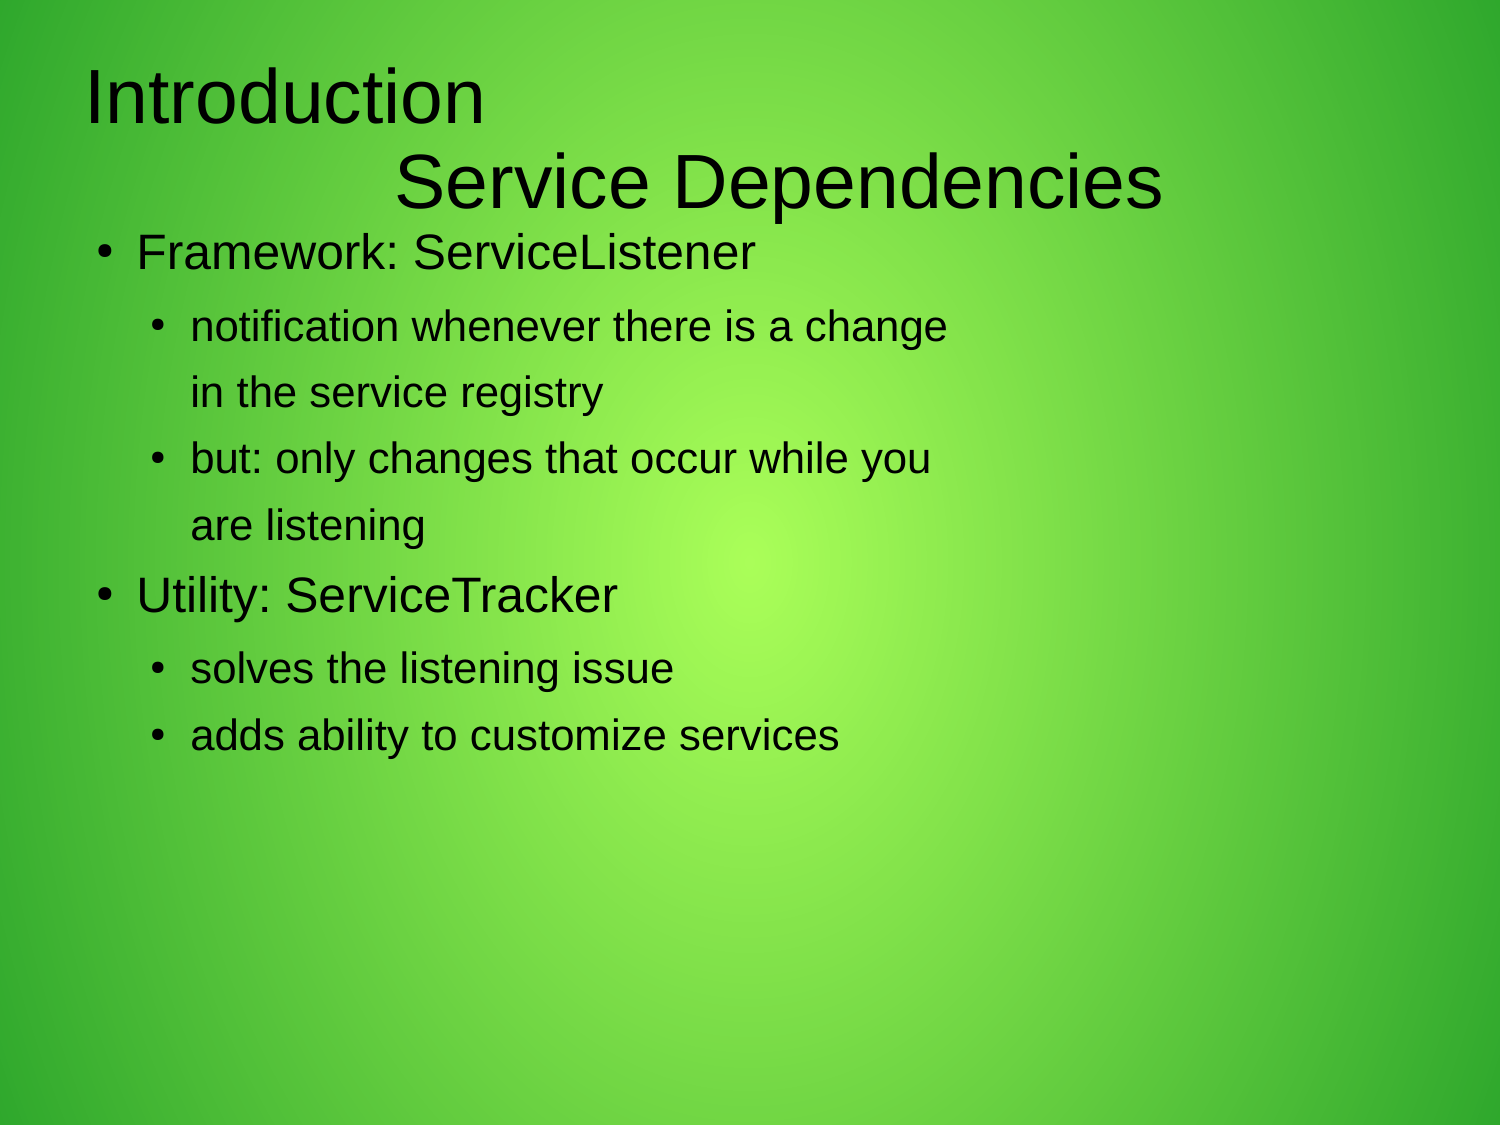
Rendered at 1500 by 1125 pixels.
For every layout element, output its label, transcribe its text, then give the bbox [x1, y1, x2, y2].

list Framework: ServiceListener notification whenever there is a change in the service registry but: only changes that occur while you are listening Utility: ServiceTracker solves the listening issue adds ability to customize services [82, 224, 1500, 764]
title Introduction Service Dependencies [75, 53, 1356, 226]
